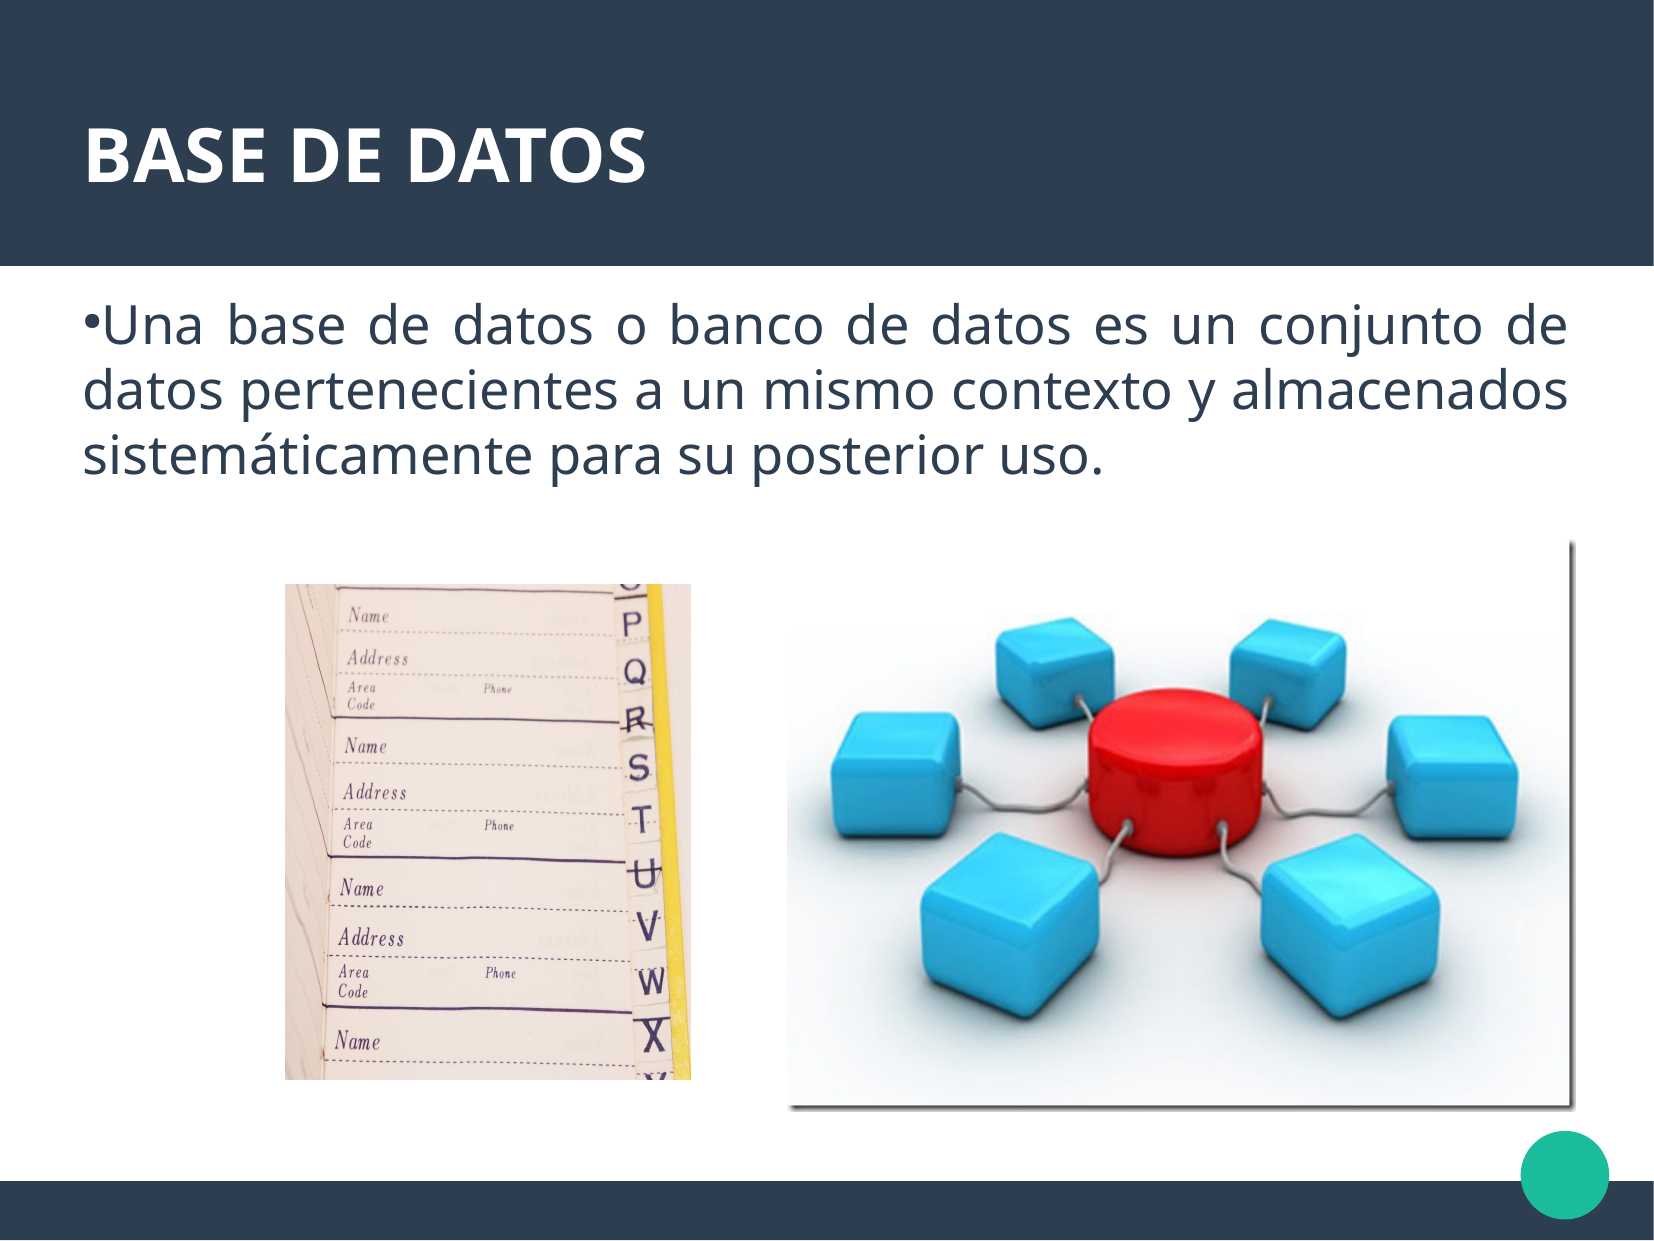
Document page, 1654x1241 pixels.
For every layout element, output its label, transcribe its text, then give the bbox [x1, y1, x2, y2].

picture [285, 585, 691, 1081]
list Una base de datos o banco de datos es un conjunto de datos pertenecientes a un mismo contexto y almacenados sistemáticamente para su posterior uso. [82, 290, 1571, 1010]
title BASE DE DATOS [82, 49, 1571, 257]
picture [787, 540, 1576, 1112]
